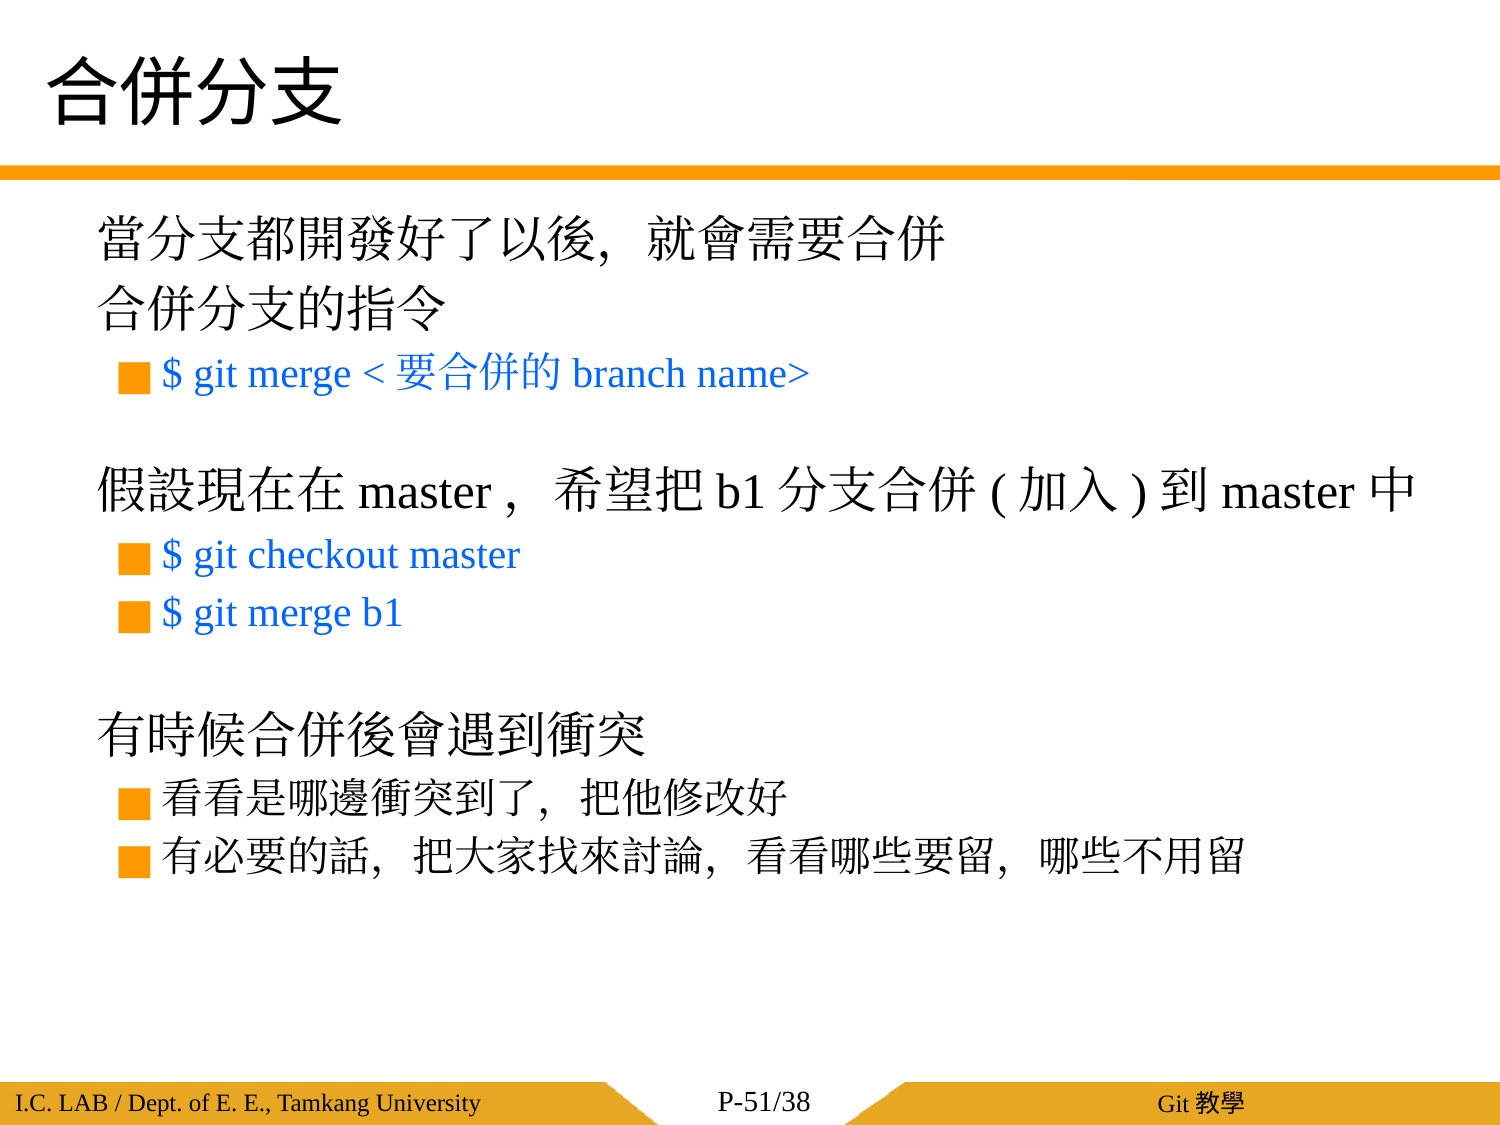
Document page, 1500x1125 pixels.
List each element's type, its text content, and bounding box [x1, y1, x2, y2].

picture [0, 1082, 658, 1125]
picture [842, 1082, 1500, 1125]
title 合併分支 [29, 19, 1459, 161]
list 當分支都開發好了以後，就會需要合併 合併分支的指令 $ git merge <要合併的branch name> 假設現在在master，希望把b1分支合併(加入)到master中 $ git checkout master $ git merge b1 有時候合併後會遇到衝突 看看是哪邊衝突到了，把他修改好 有必要的話，把大家找來討論，看看哪些要留，哪些不用留 [24, 200, 1463, 1074]
